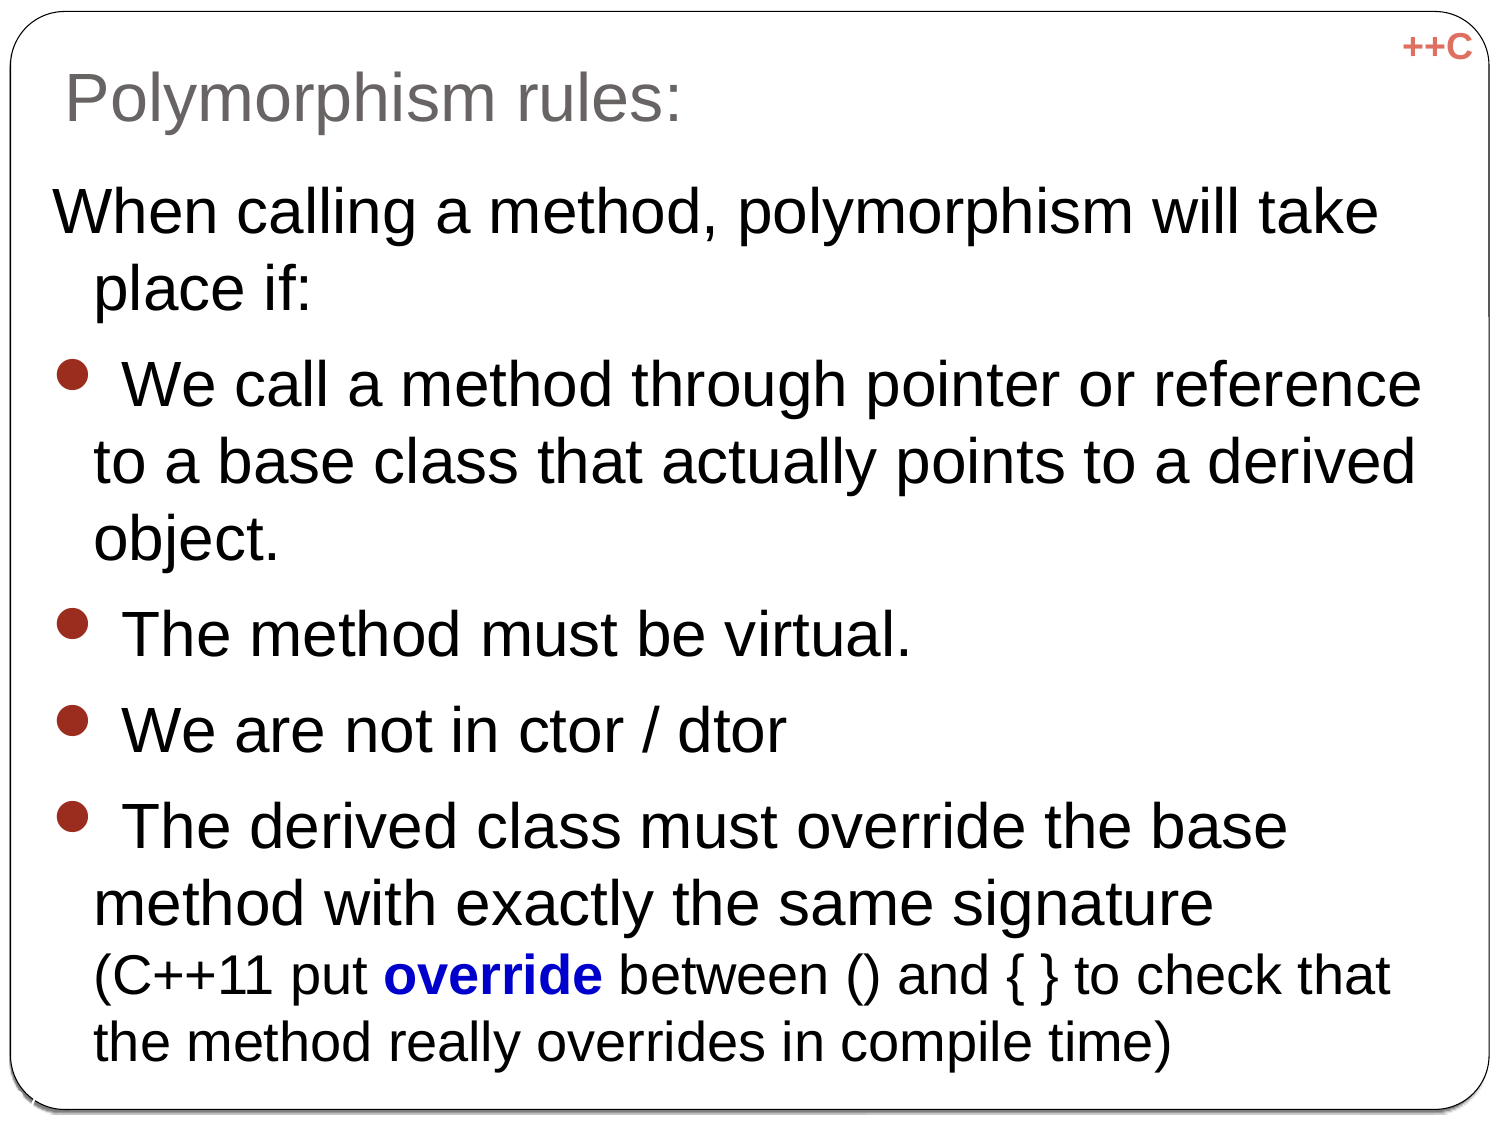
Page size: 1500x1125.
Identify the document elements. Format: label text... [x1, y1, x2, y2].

list When calling a method, polymorphism will take place if: We call a method through pointer or reference to a base class that actually points to a derived object. The method must be virtual. We are not in ctor / dtor The derived class must override the base method with exactly the same signature (C++11 put override between () and { } to check that the method really overrides in compile time) [37, 162, 1463, 1088]
slide_number <number> [0, 1074, 50, 1125]
title Polymorphism rules: [50, 45, 1450, 150]
